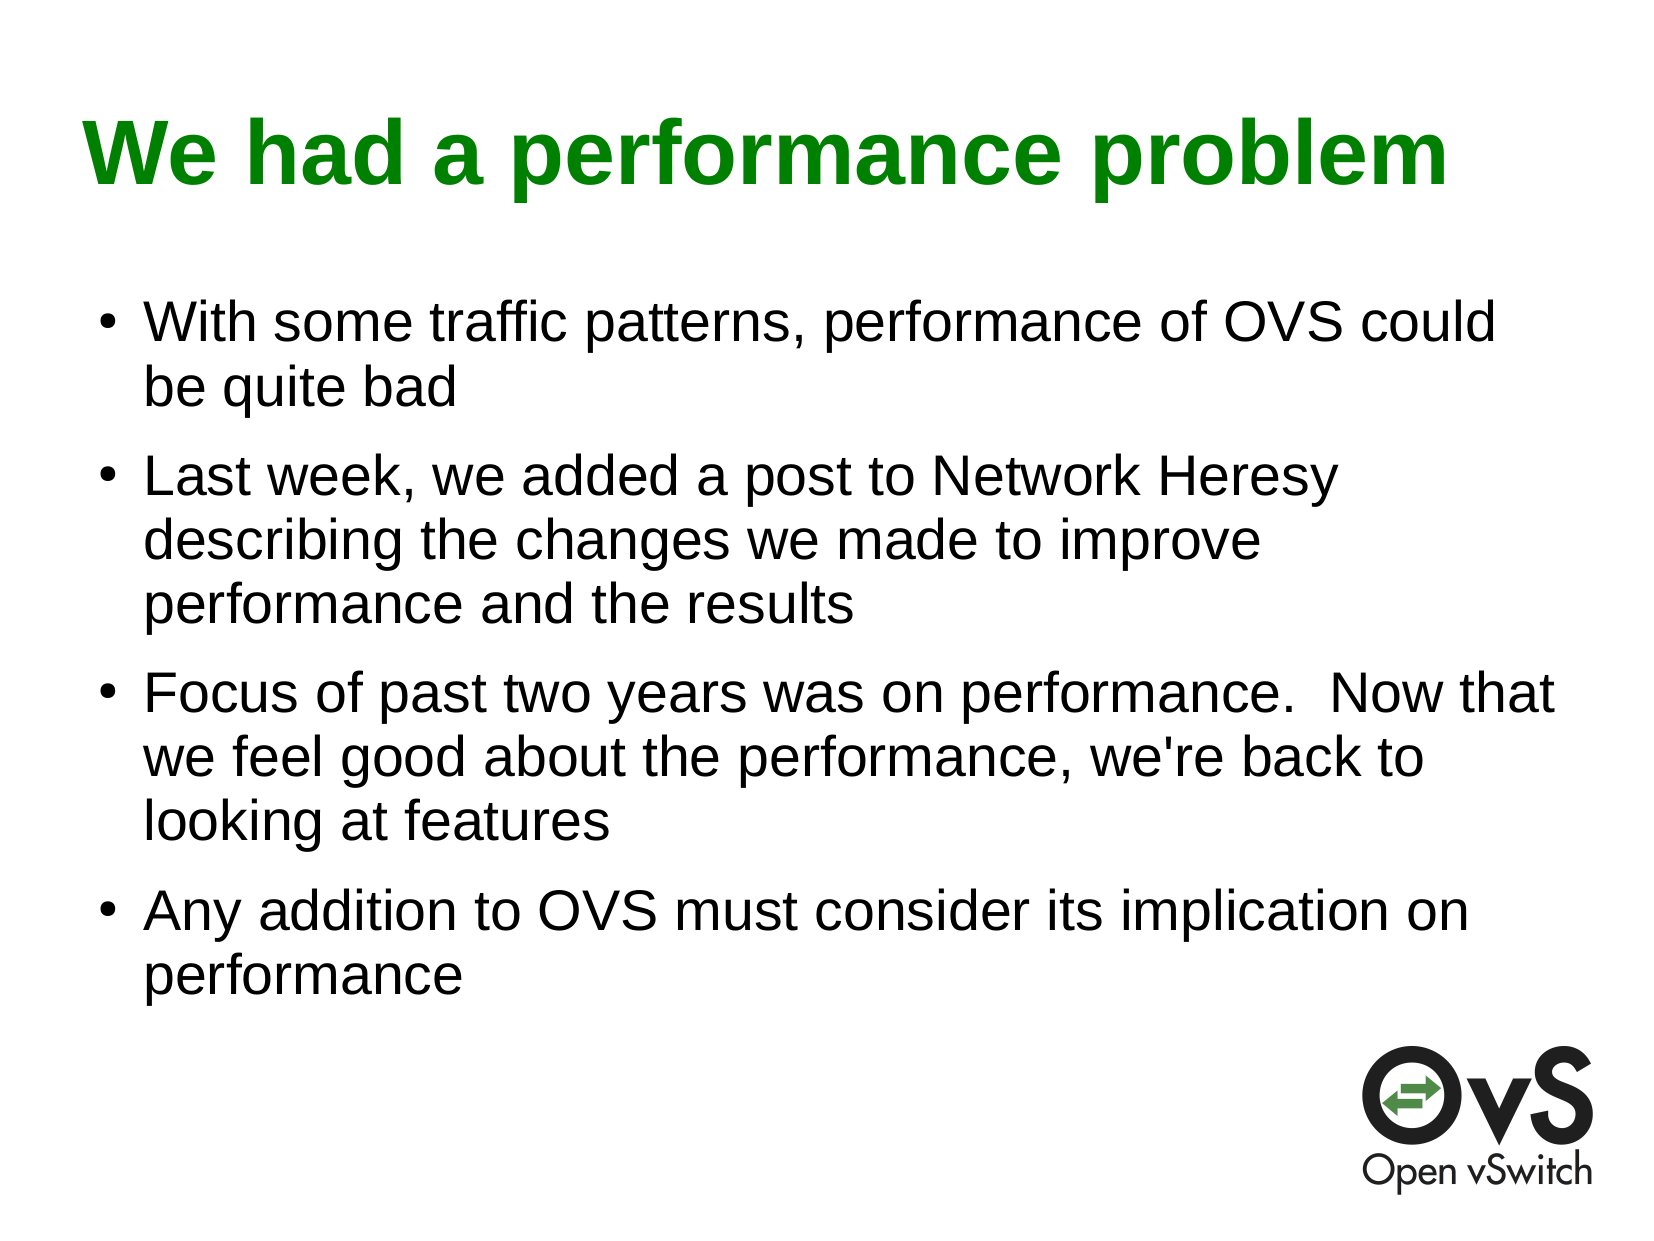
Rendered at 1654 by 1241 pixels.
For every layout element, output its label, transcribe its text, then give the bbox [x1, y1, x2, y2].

picture [1350, 1034, 1606, 1200]
list With some traffic patterns, performance of OVS could be quite bad Last week, we added a post to Network Heresy describing the changes we made to improve performance and the results Focus of past two years was on performance. Now that we feel good about the performance, we're back to looking at features Any addition to OVS must consider its implication on performance [82, 290, 1571, 1010]
title We had a performance problem [82, 49, 1571, 257]
